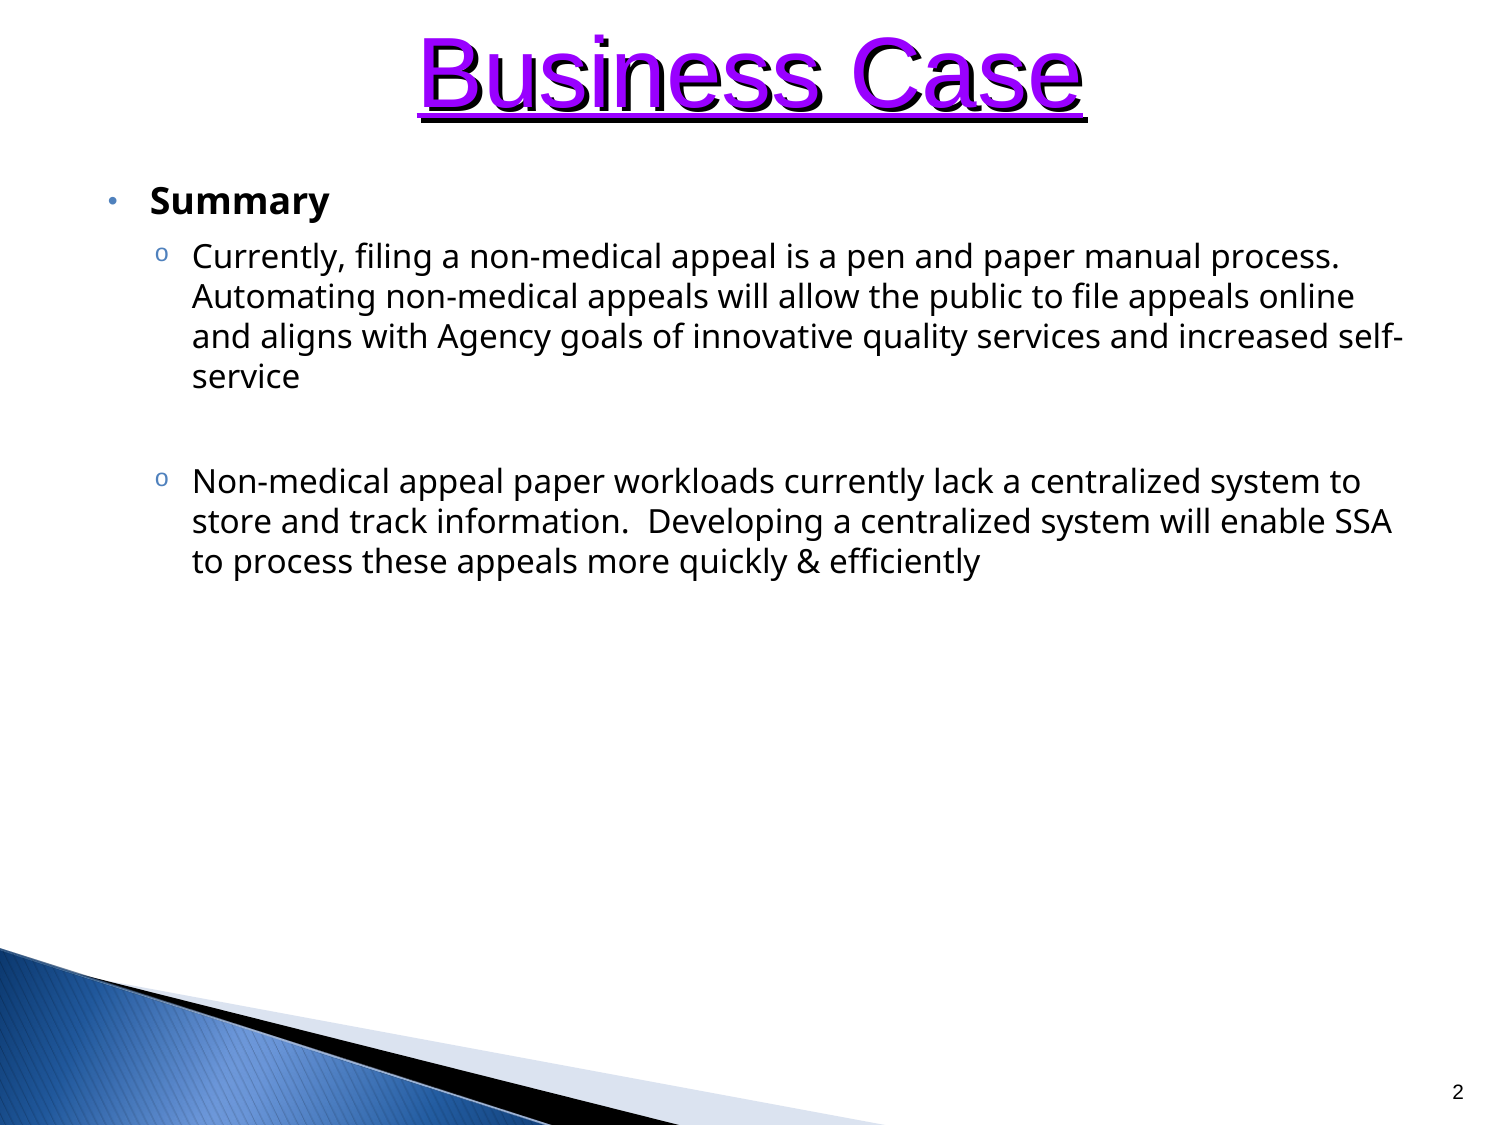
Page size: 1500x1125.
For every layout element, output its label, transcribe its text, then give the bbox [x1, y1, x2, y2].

picture [0, 947, 558, 1125]
text_box Business Case [0, 0, 1500, 165]
list Summary Currently, filing a non-medical appeal is a pen and paper manual process. Automating non-medical appeals will allow the public to file appeals online and aligns with Agency goals of innovative quality services and increased self-service Non-medical appeal paper workloads currently lack a centralized system to store and track information. Developing a centralized system will enable SSA to process these appeals more quickly & efficiently [75, 174, 1426, 1013]
text_box <number> [1418, 1051, 1479, 1112]
